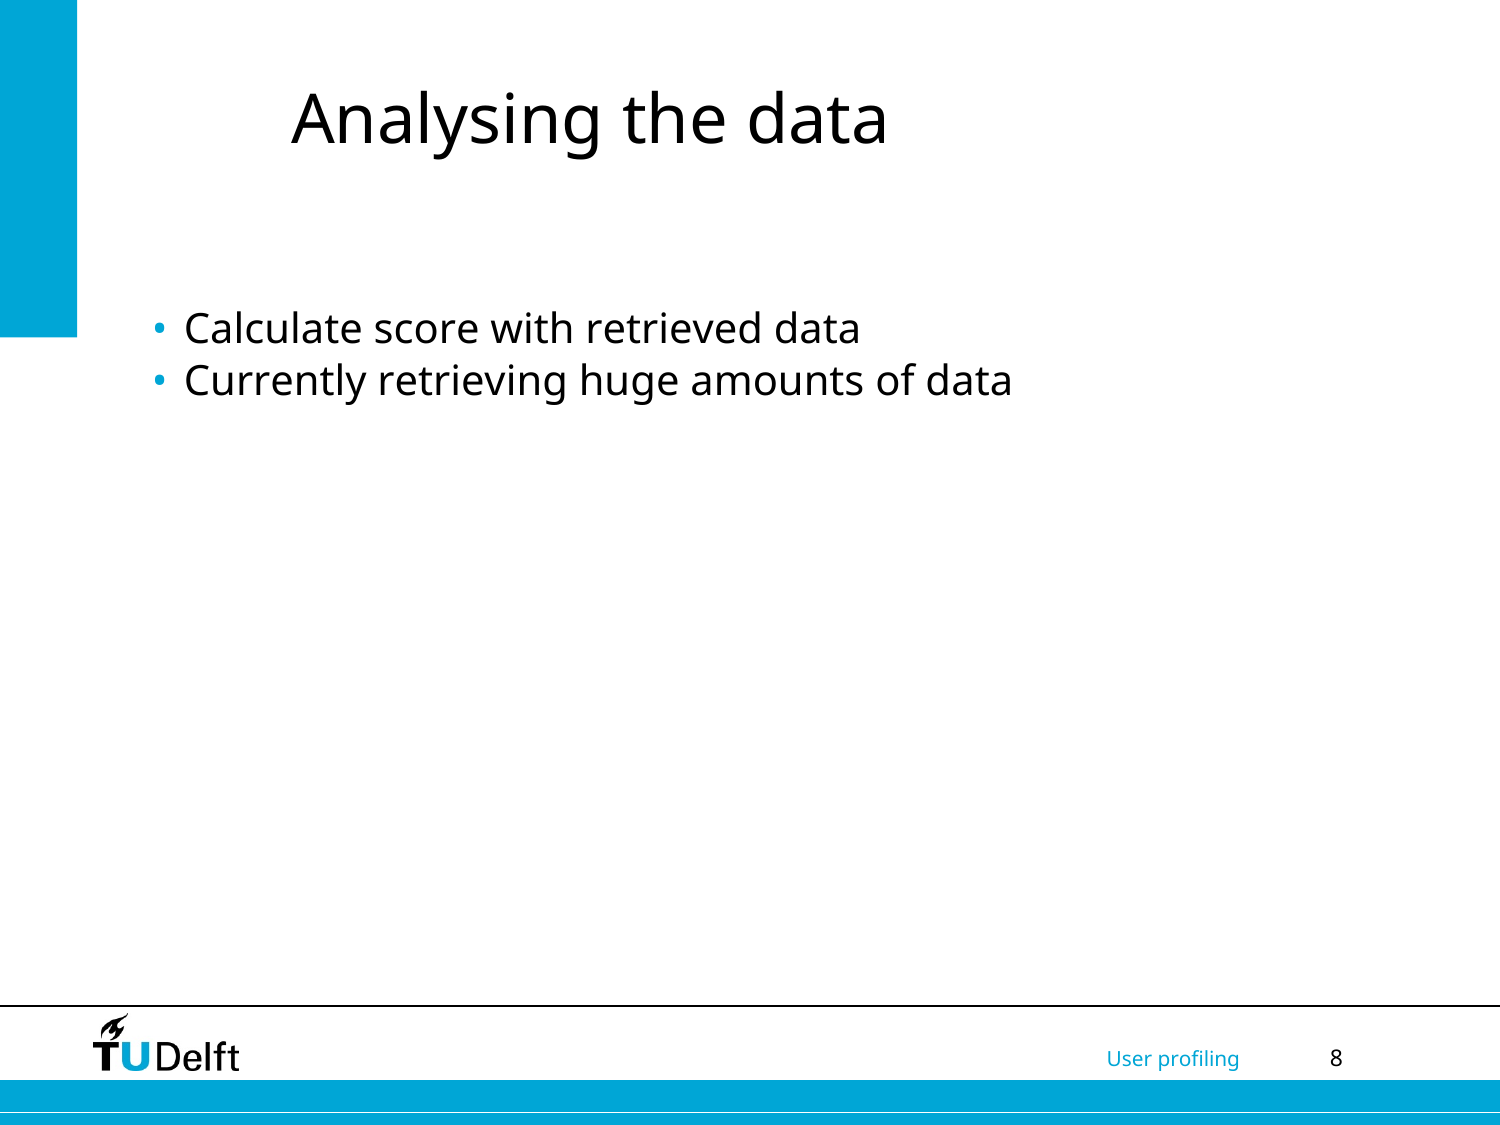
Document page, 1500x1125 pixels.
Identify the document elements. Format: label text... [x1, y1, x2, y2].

title Analysing the data [150, 74, 1326, 280]
list Calculate score with retrieved data Currently retrieving huge amounts of data [151, 299, 1323, 876]
picture [93, 1013, 239, 1071]
